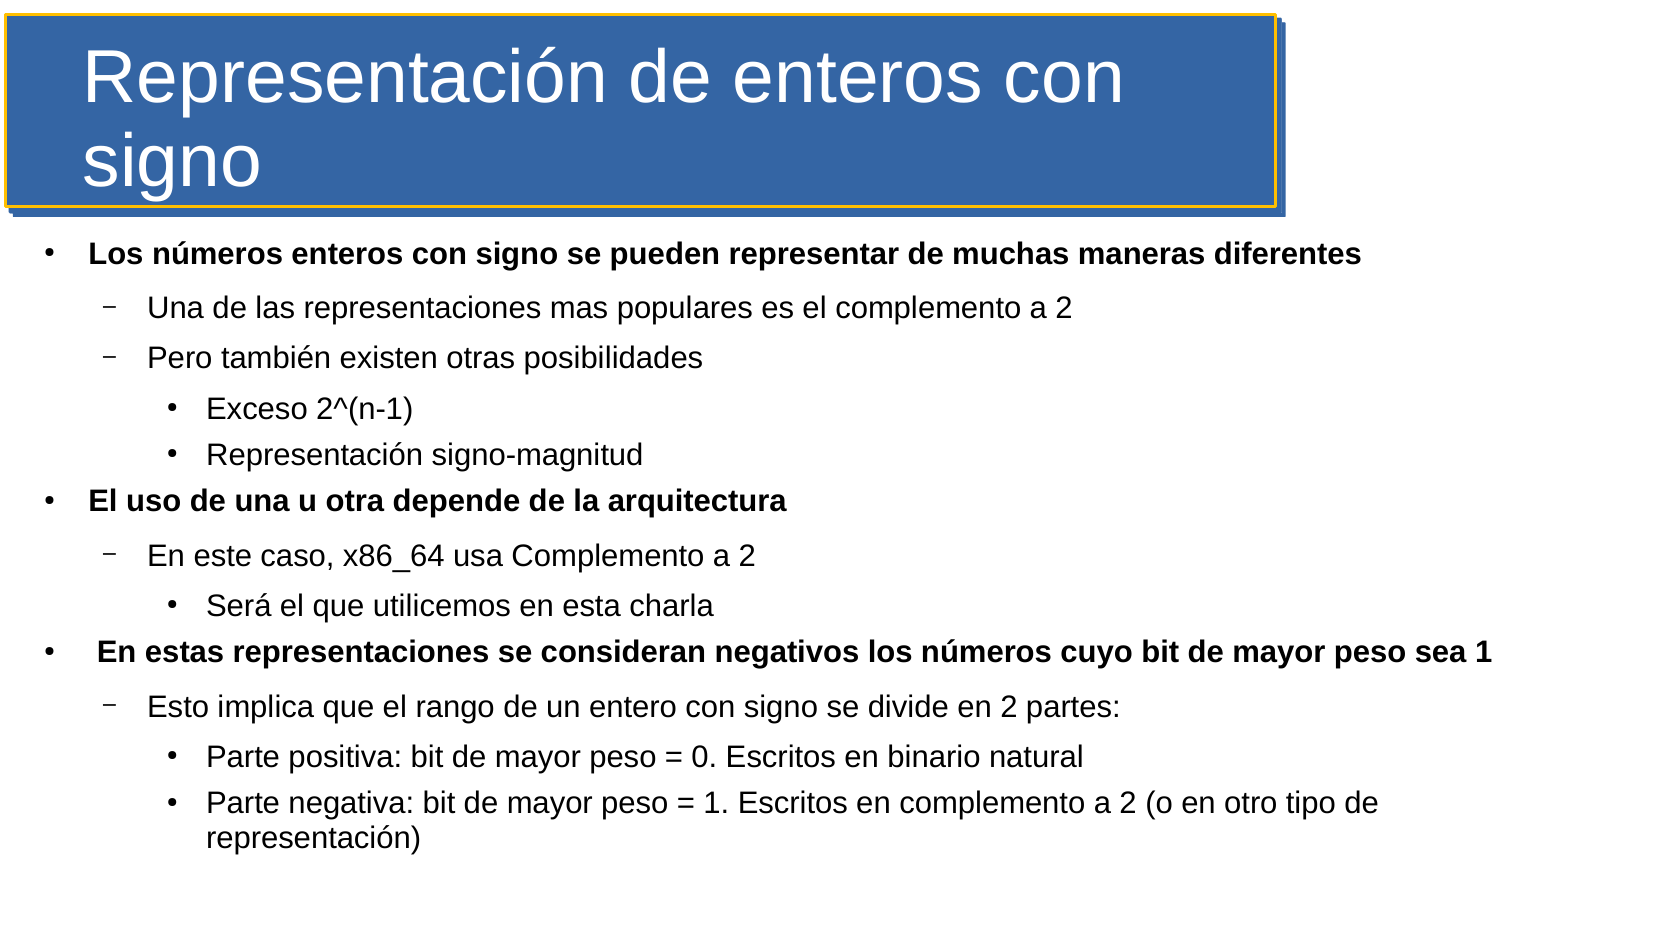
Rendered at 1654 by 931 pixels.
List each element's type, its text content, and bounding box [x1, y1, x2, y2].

title Representación de enteros con signo [82, 34, 1235, 203]
list Los números enteros con signo se pueden representar de muchas maneras diferentes Una de las representaciones mas populares es el complemento a 2 Pero también existen otras posibilidades Exceso 2^(n-1) Representación signo-magnitud El uso de una u otra depende de la arquitectura En este caso, x86_64 usa Complemento a 2 Será el que utilicemos en esta charla En estas representaciones se consideran negativos los números cuyo bit de mayor peso sea 1 Esto implica que el rango de un entero con signo se divide en 2 partes: Parte positiva: bit de mayor peso = 0. Escritos en binario natural Parte negativa: bit de mayor peso = 1. Escritos en complemento a 2 (o en otro tipo de representación) [29, 236, 1565, 857]
